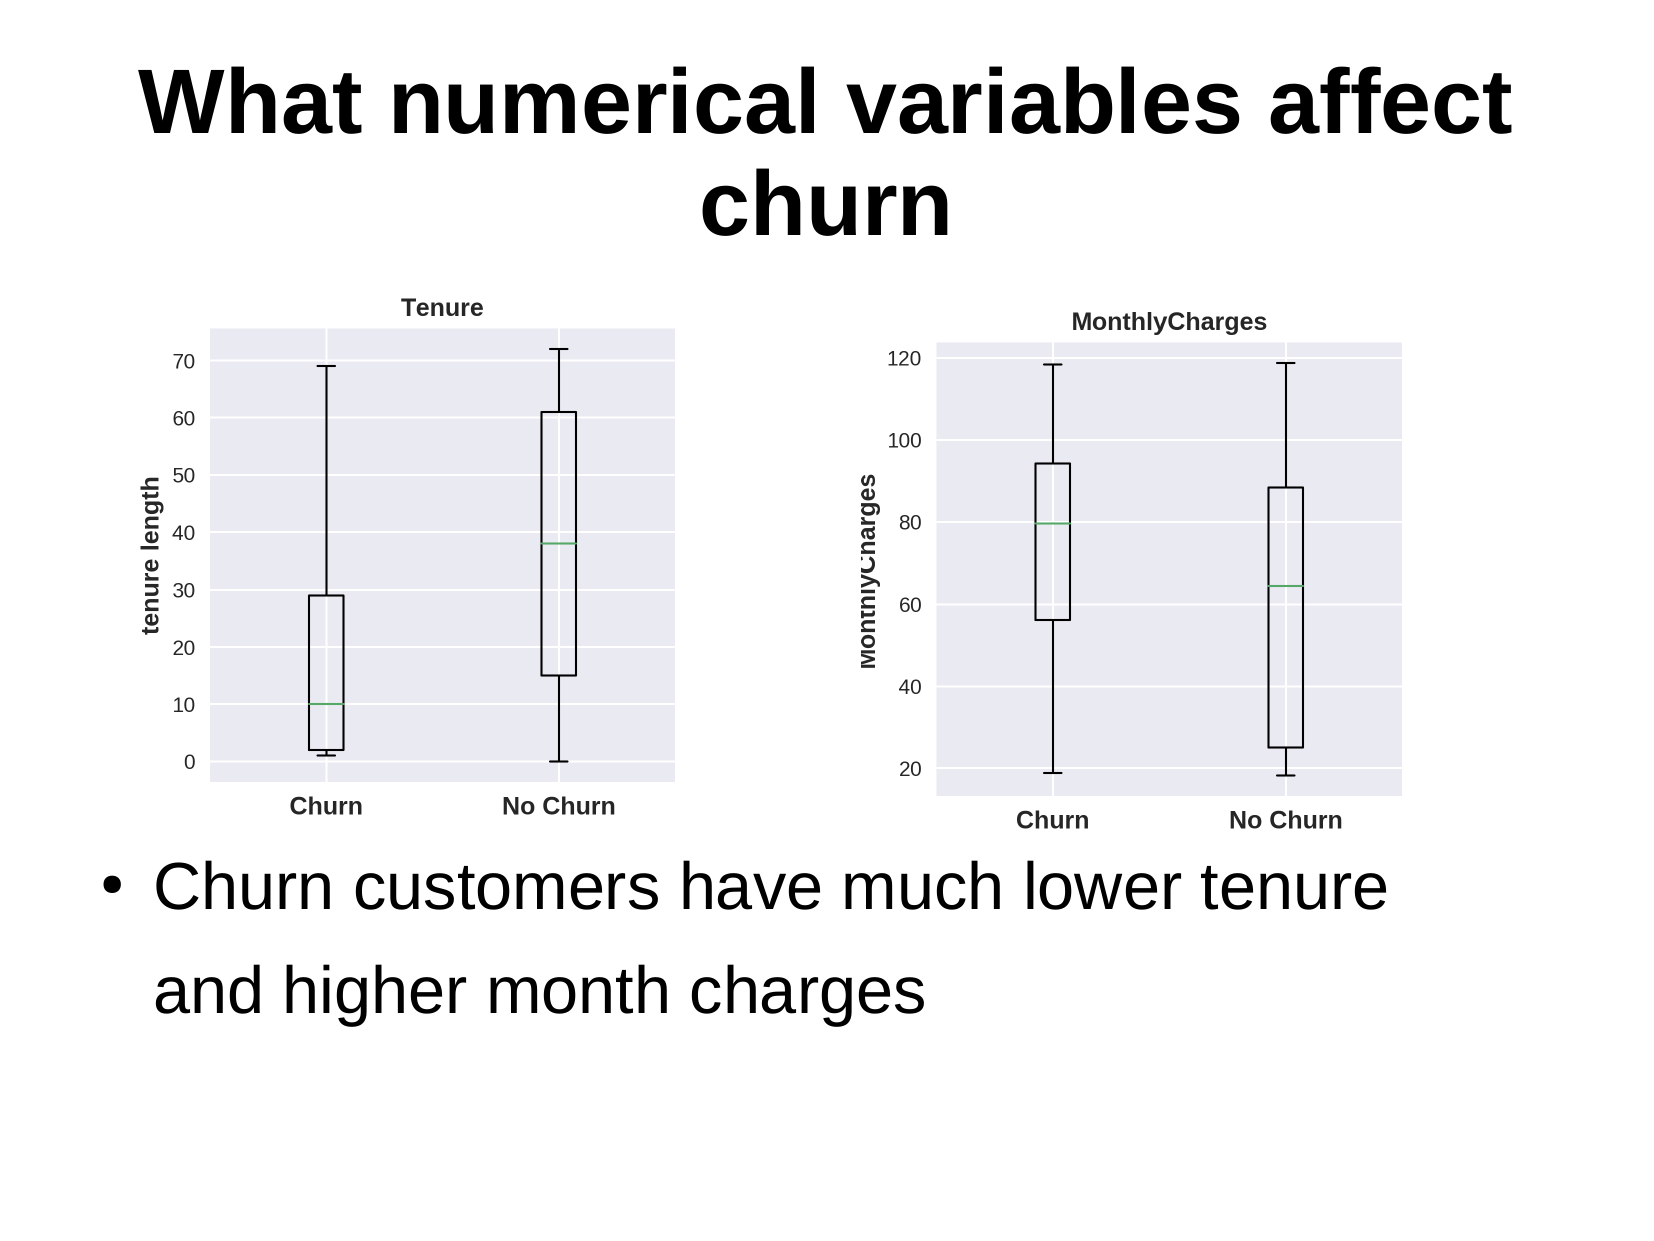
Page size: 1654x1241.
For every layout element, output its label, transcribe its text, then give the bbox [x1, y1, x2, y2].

picture [135, 256, 735, 857]
list Churn customers have much lower tenure and higher month charges [82, 849, 1571, 1141]
title What numerical variables affect churn [82, 49, 1571, 257]
picture [861, 270, 1462, 849]
